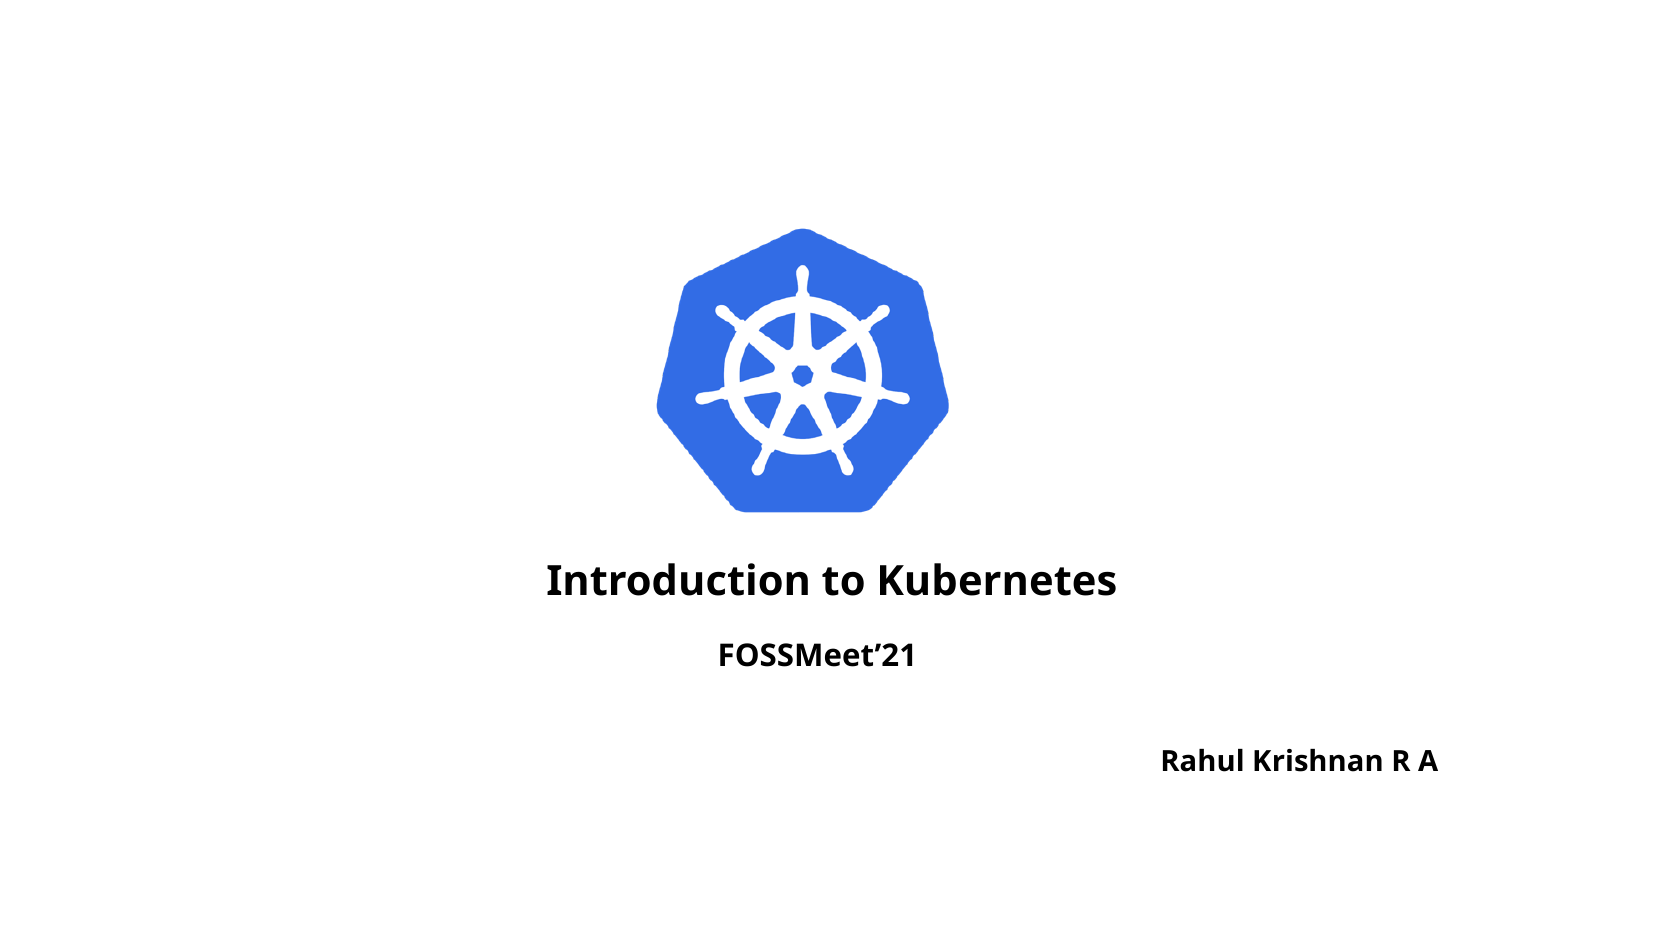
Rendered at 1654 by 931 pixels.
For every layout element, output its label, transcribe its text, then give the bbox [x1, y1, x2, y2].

picture [566, 224, 1367, 516]
text_box FOSSMeet’21 [702, 625, 1152, 684]
text_box Introduction to Kubernetes [531, 543, 1489, 615]
text_box Rahul Krishnan R A [1145, 732, 1595, 788]
